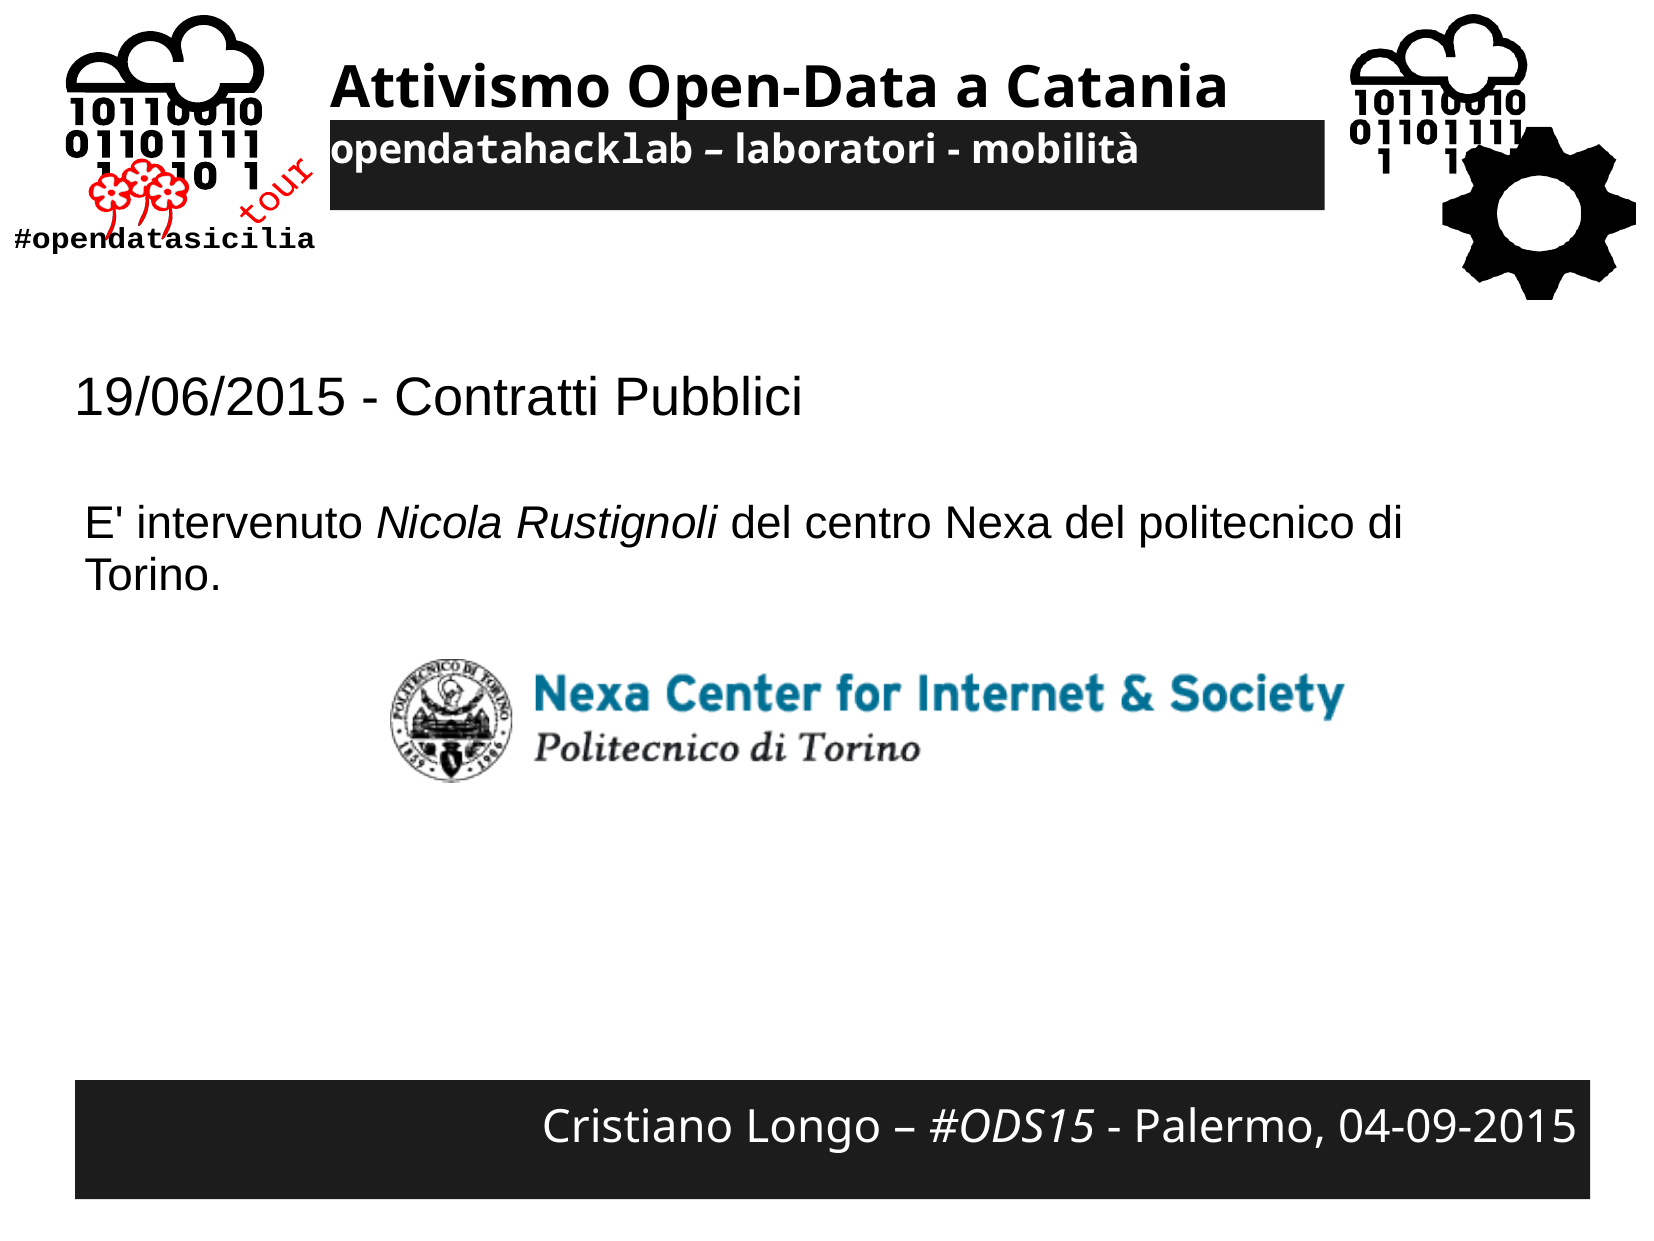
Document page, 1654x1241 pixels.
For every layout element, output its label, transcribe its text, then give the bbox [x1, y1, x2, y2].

text_box 19/06/2015 - Contratti Pubblici [60, 359, 1546, 436]
list Cristiano Longo – #ODS15 - Palermo, 04-09-2015 [75, 1080, 1591, 1200]
text_box E' intervenuto Nicola Rustignoli del centro Nexa del politecnico di Torino. [69, 489, 1555, 608]
picture [15, 15, 316, 256]
list Attivismo Open-Data a Catania [330, 45, 1321, 120]
picture [1350, 14, 1636, 301]
list opendatahacklab – laboratori - mobilità [330, 120, 1325, 211]
picture [390, 659, 1347, 783]
